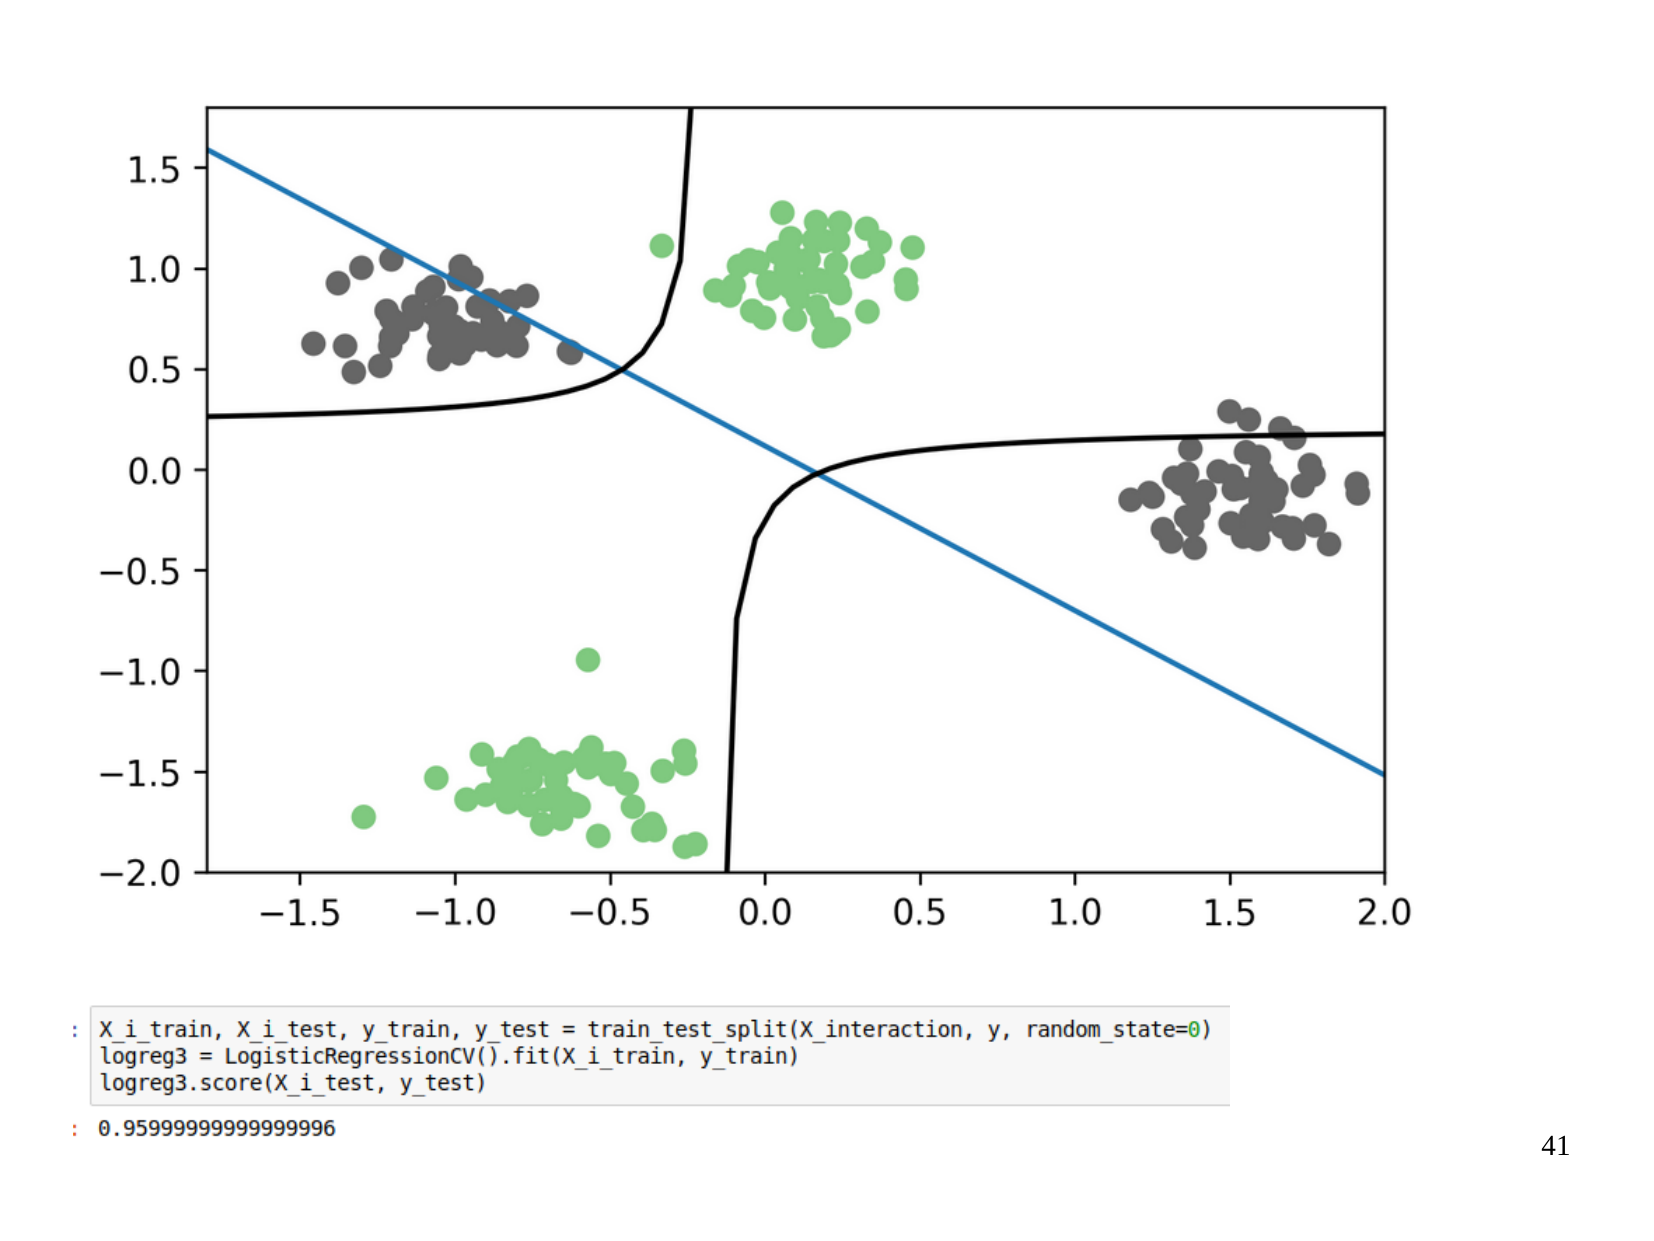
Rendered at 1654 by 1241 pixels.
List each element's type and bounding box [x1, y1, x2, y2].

picture [90, 74, 1428, 946]
picture [73, 987, 1231, 1156]
